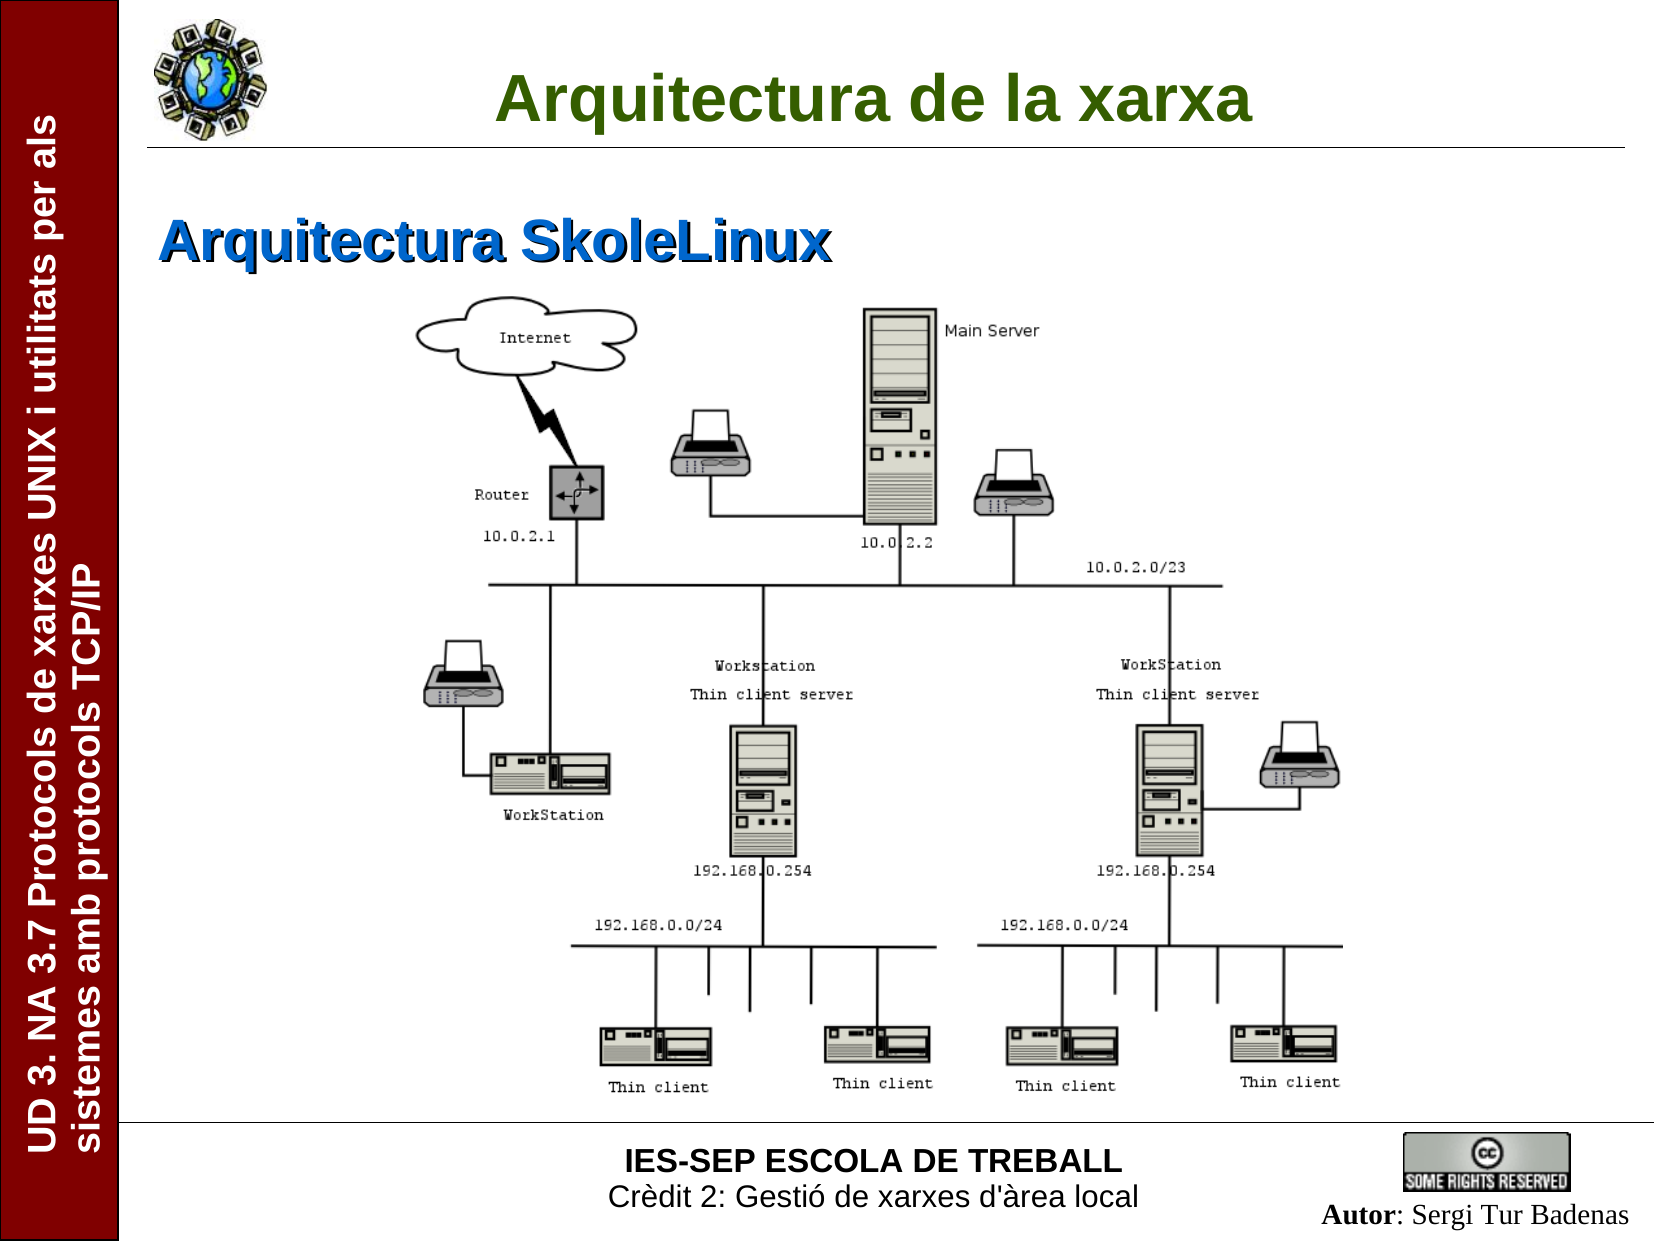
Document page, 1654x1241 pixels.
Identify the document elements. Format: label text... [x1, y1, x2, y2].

title Arquitectura de la xarxa [129, 49, 1619, 148]
list Arquitectura SkoleLinux [141, 207, 1630, 1058]
picture [1403, 1132, 1571, 1192]
picture [154, 19, 268, 49]
picture [413, 1058, 1343, 1105]
